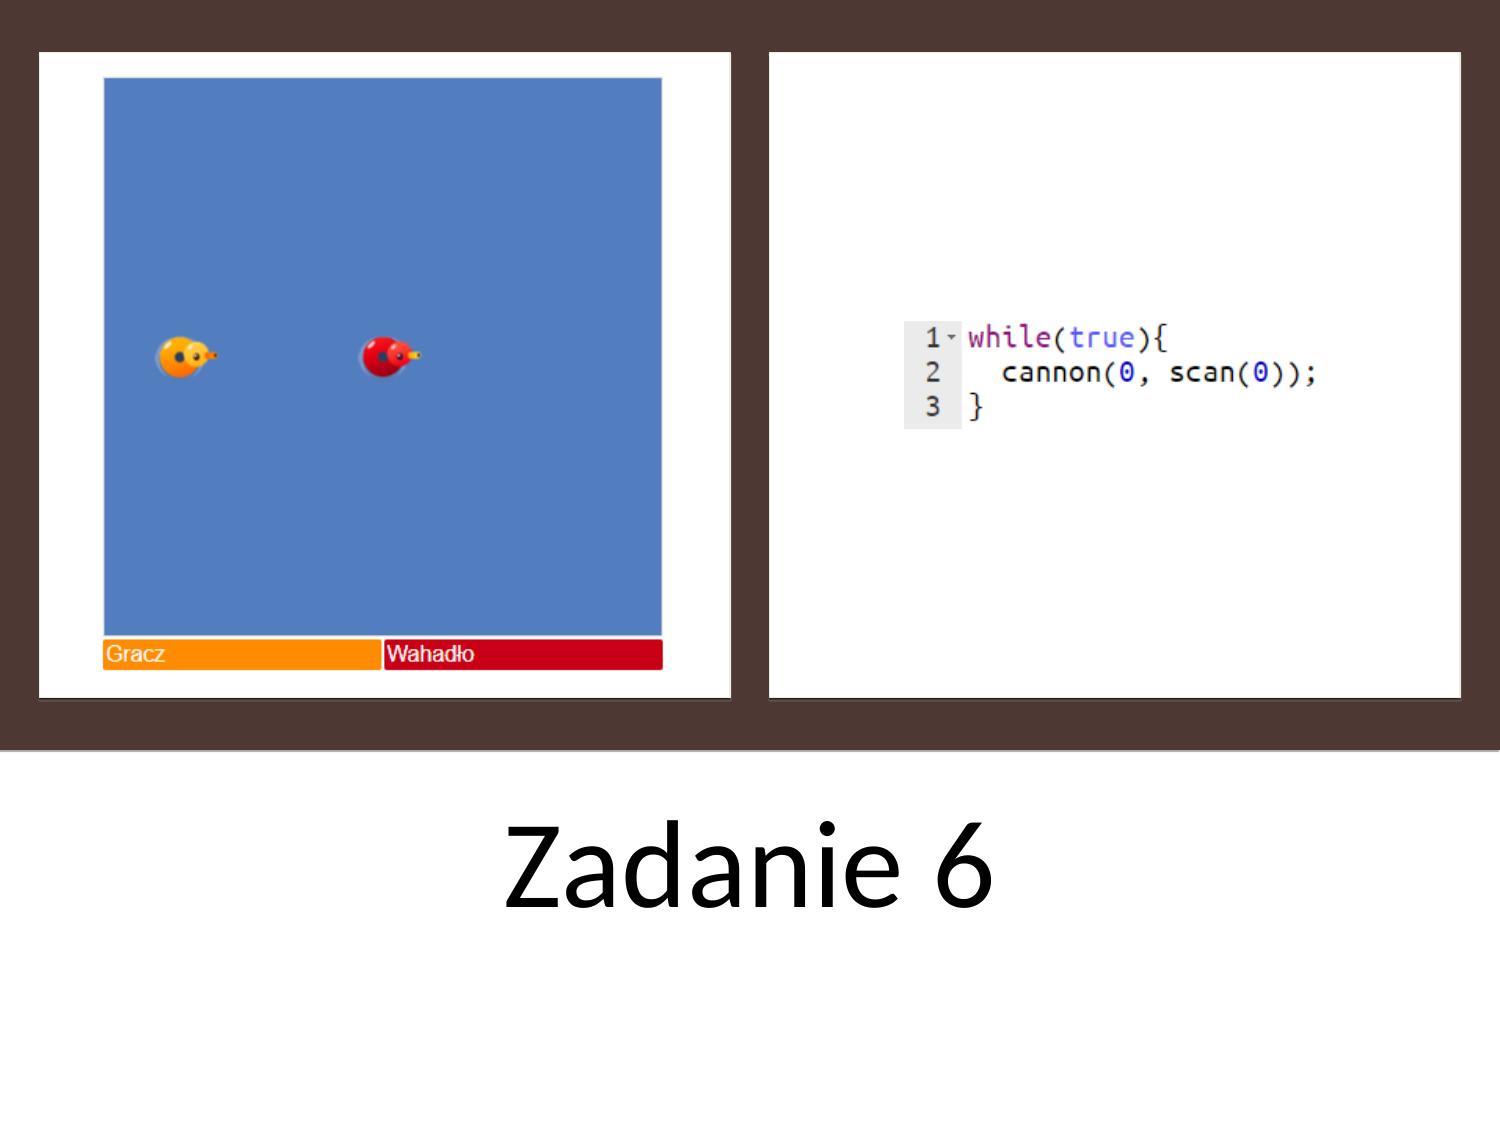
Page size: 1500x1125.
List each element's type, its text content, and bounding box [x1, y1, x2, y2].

picture [904, 321, 1326, 429]
title Zadanie 6 [187, 761, 1313, 942]
picture [99, 70, 670, 680]
text_box [0, 0, 1500, 750]
